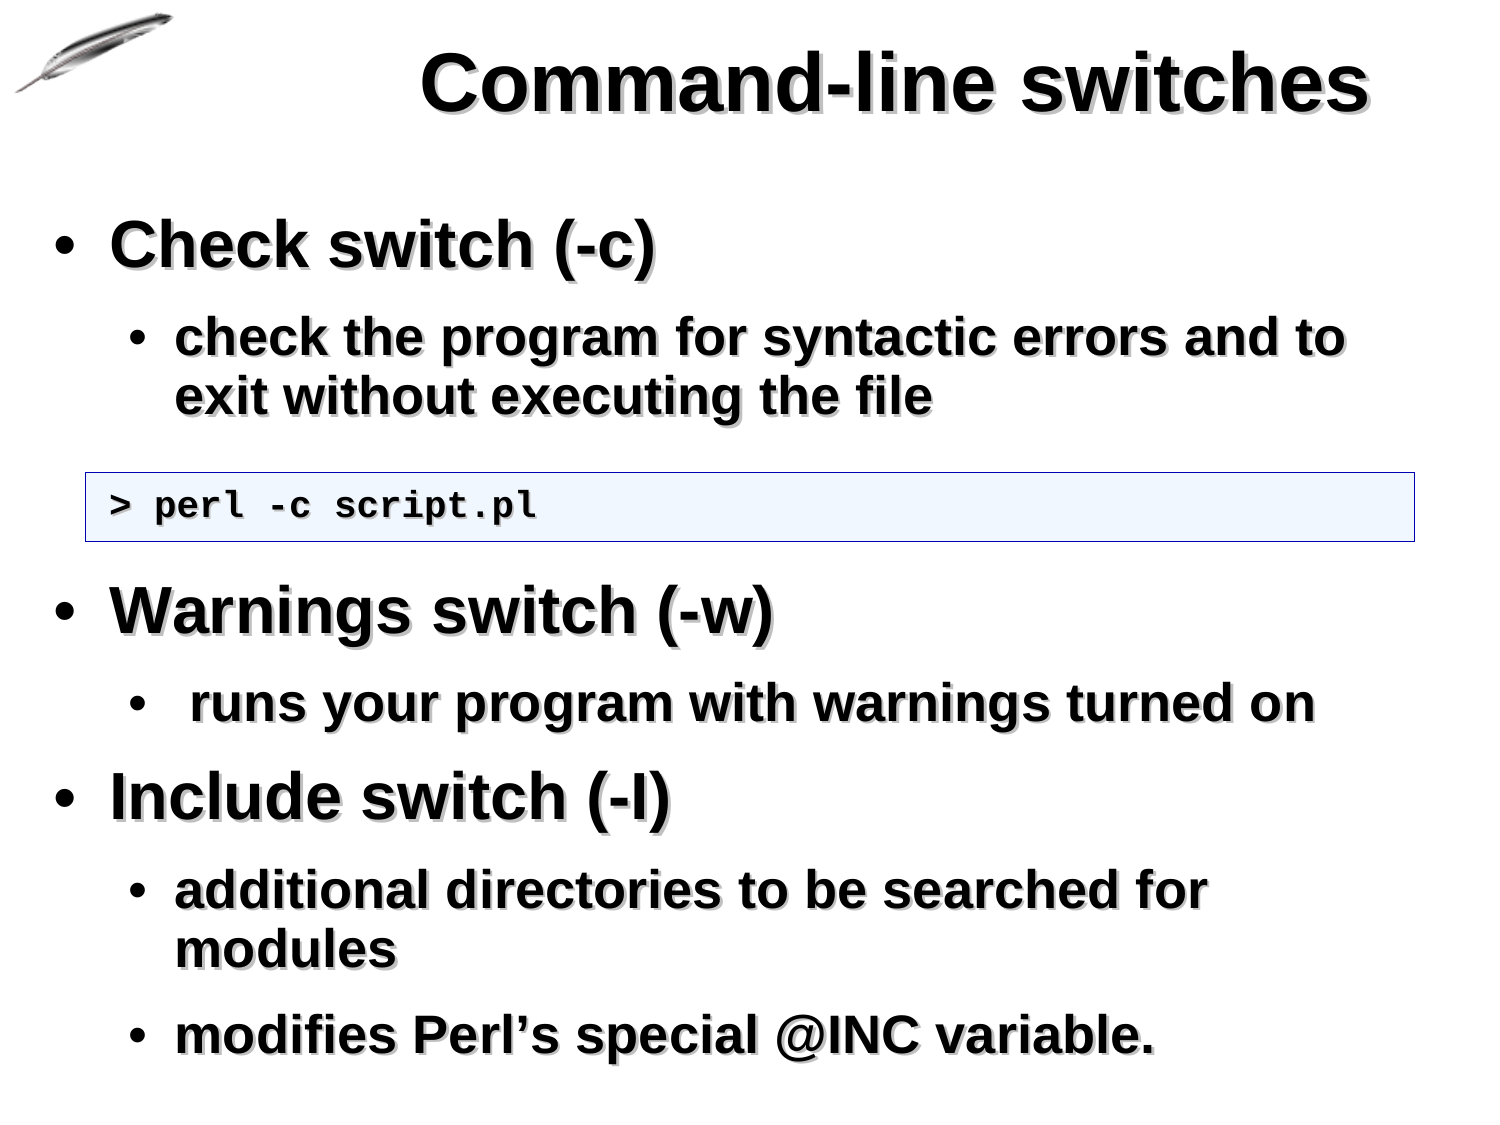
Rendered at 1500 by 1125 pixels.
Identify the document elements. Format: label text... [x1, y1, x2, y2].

text_box > perl -c script.pl [85, 472, 1415, 541]
title Command-line switches [419, 0, 1459, 183]
list Check switch (-c) check the program for syntactic errors and to exit without executing the file Warnings switch (-w) runs your program with warnings turned on Include switch (-I) additional directories to be searched for modules modiﬁes Perl’s special @INC variable. [53, 207, 1447, 1084]
picture [11, 11, 179, 95]
